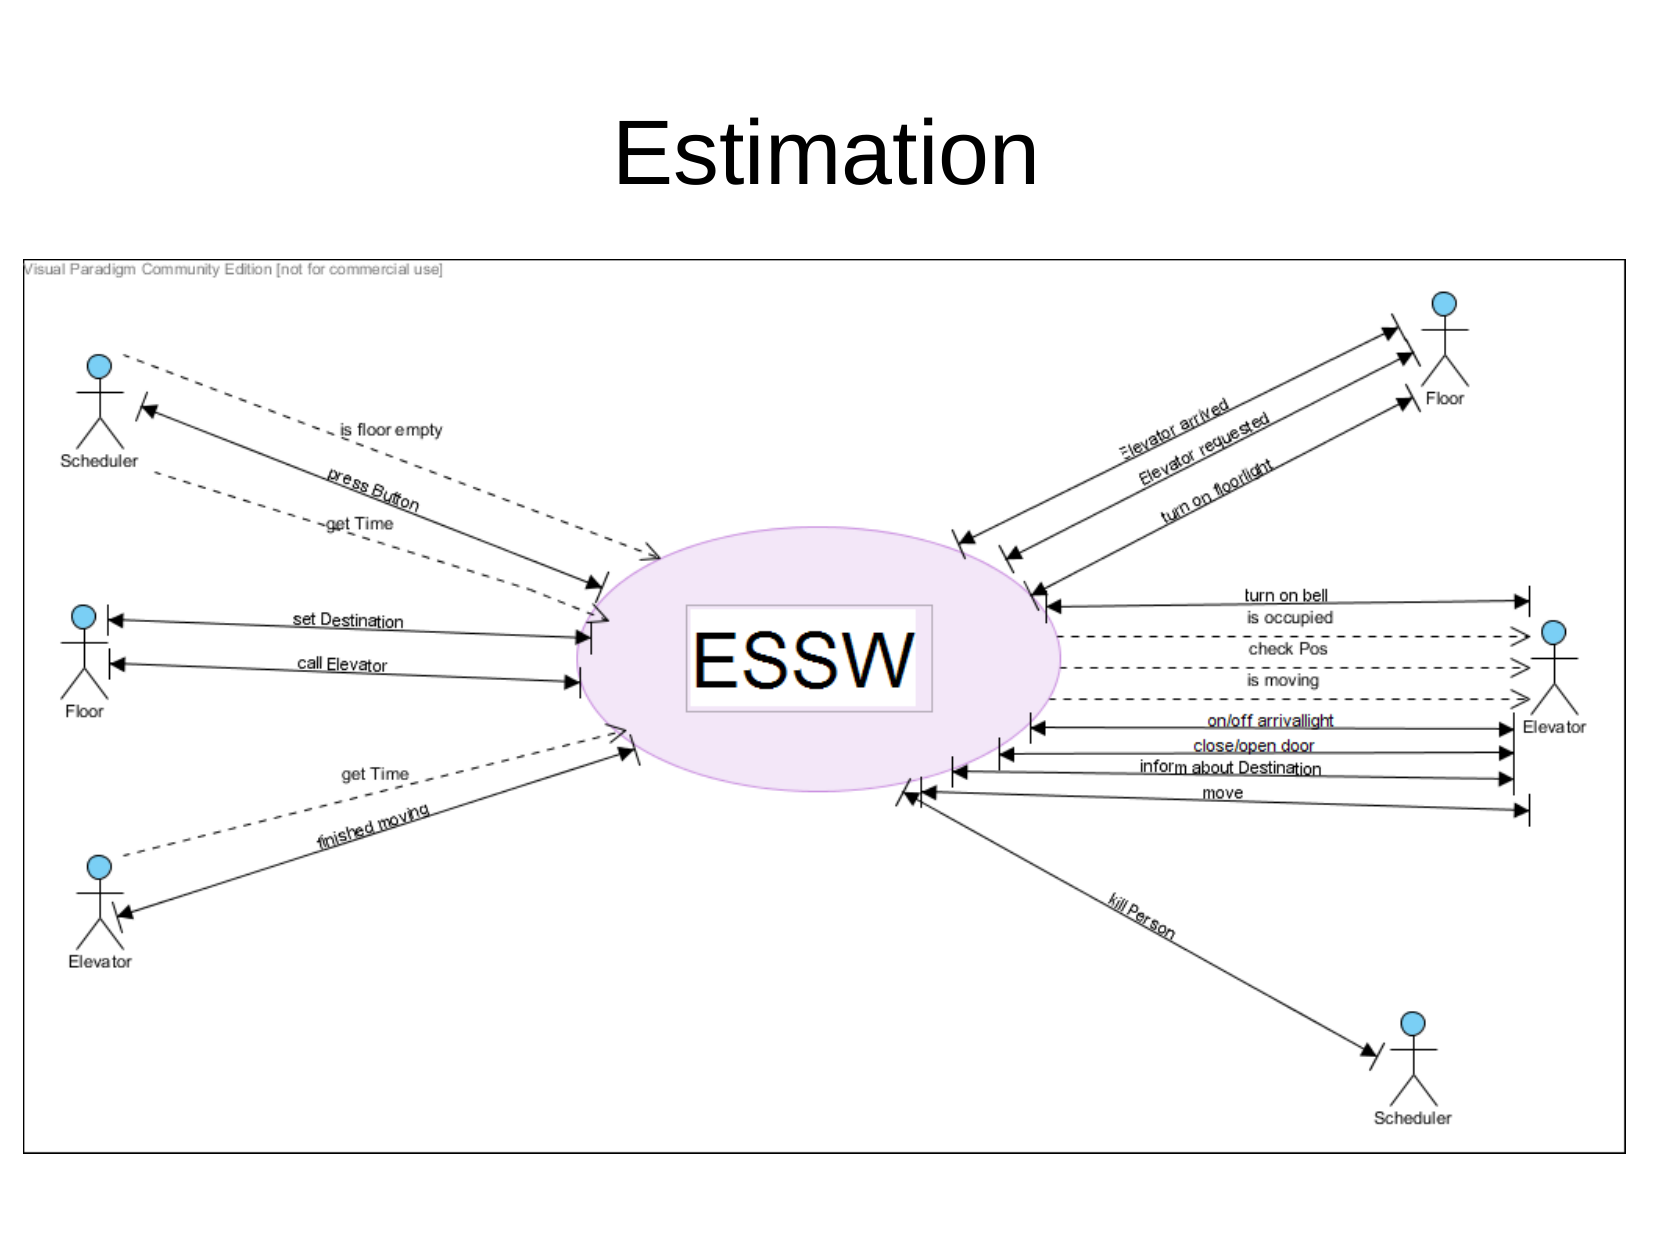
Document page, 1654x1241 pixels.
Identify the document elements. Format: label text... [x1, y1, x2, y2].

picture [23, 259, 1626, 1154]
title Estimation [82, 49, 1571, 257]
